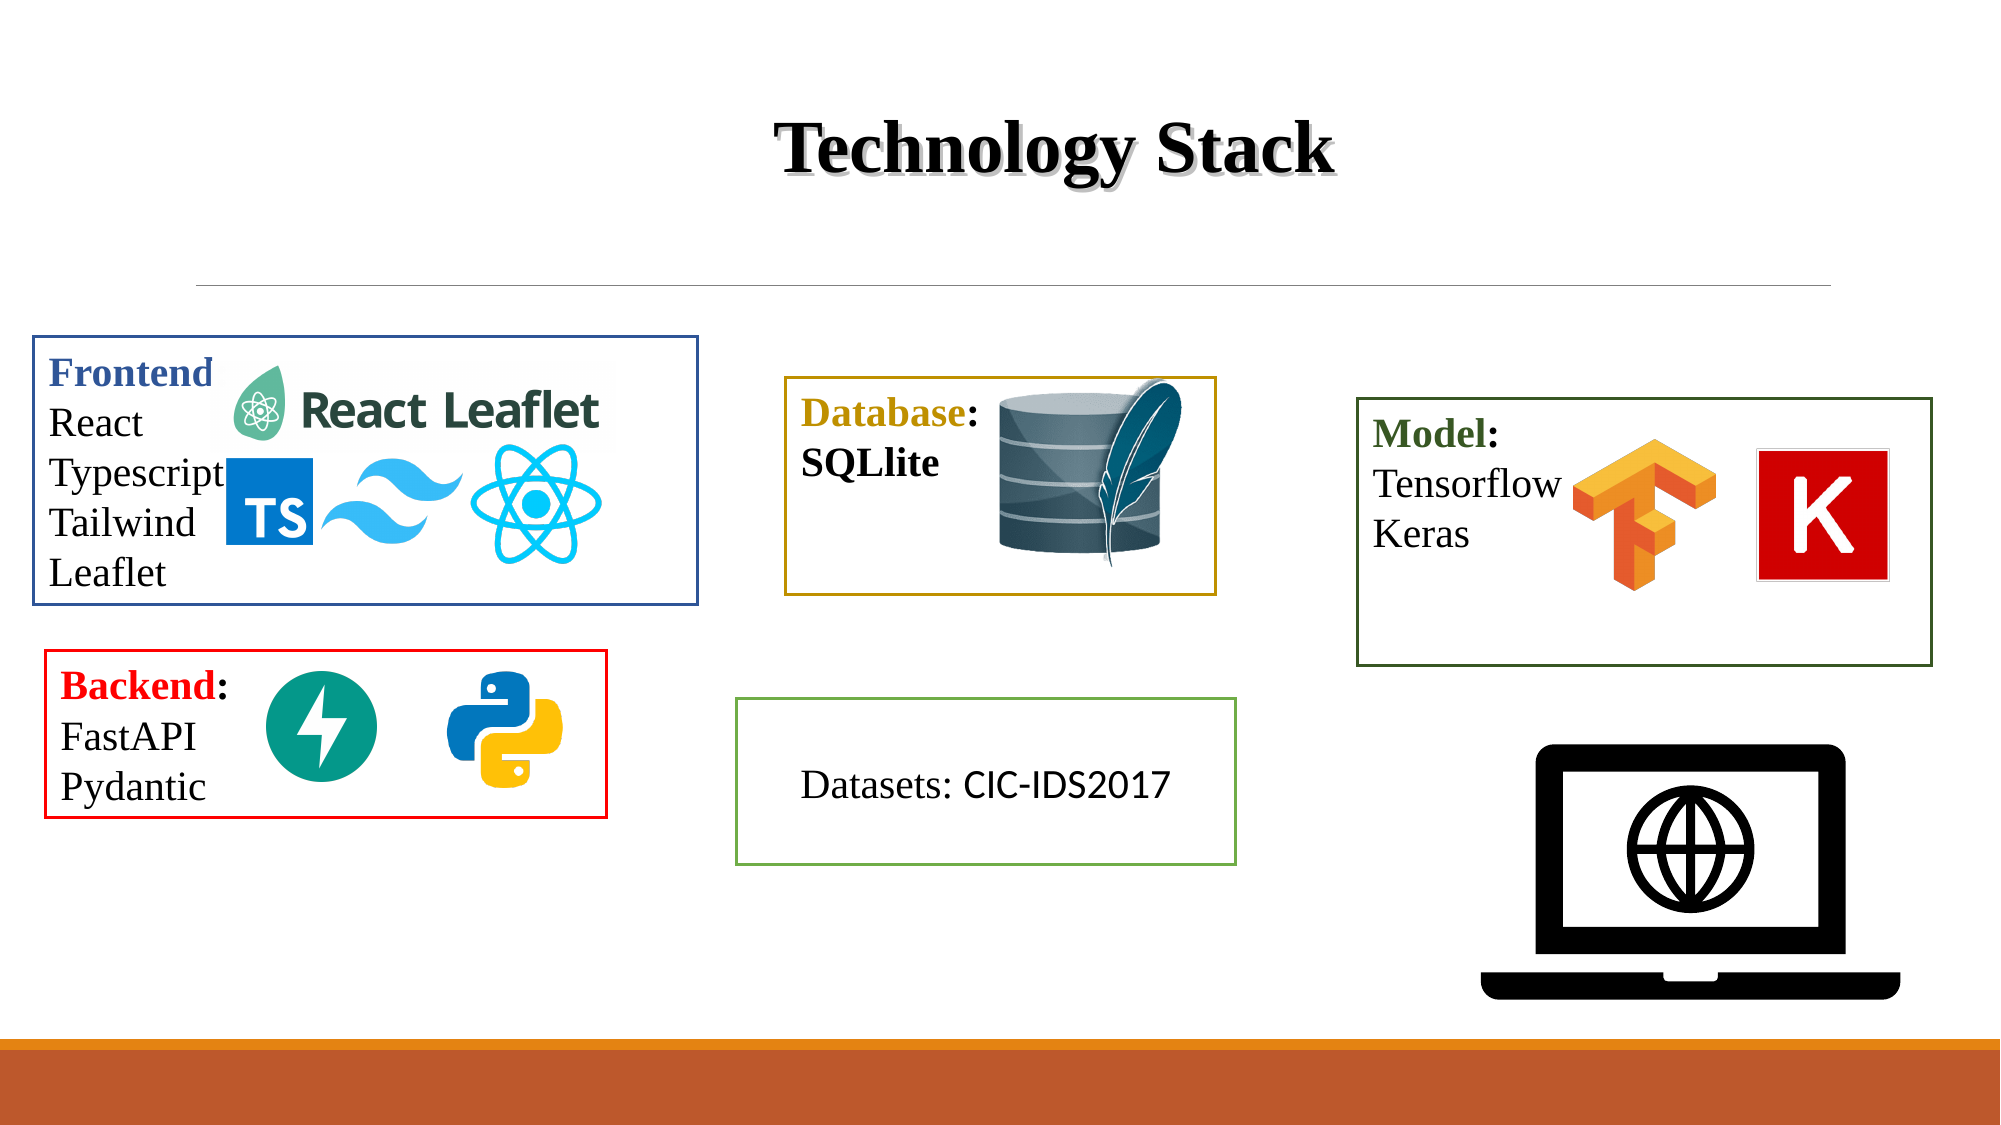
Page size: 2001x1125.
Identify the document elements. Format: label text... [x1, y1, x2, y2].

text_box Datasets: CIC-IDS2017 [737, 698, 1235, 865]
picture [986, 371, 1194, 580]
picture [225, 457, 314, 546]
picture [1469, 650, 1912, 1094]
text_box Technology Stack [196, 90, 1912, 195]
text_box Database: SQLlite [785, 377, 1216, 595]
picture [1573, 382, 1956, 648]
picture [266, 671, 377, 782]
text_box Backend: FastAPI Pydantic [45, 650, 607, 818]
picture [210, 361, 616, 575]
picture [433, 656, 579, 803]
text_box Model: Tensorflow Keras [1357, 398, 1932, 666]
text_box Frontend: React Typescript Tailwind Leaflet [33, 336, 698, 605]
